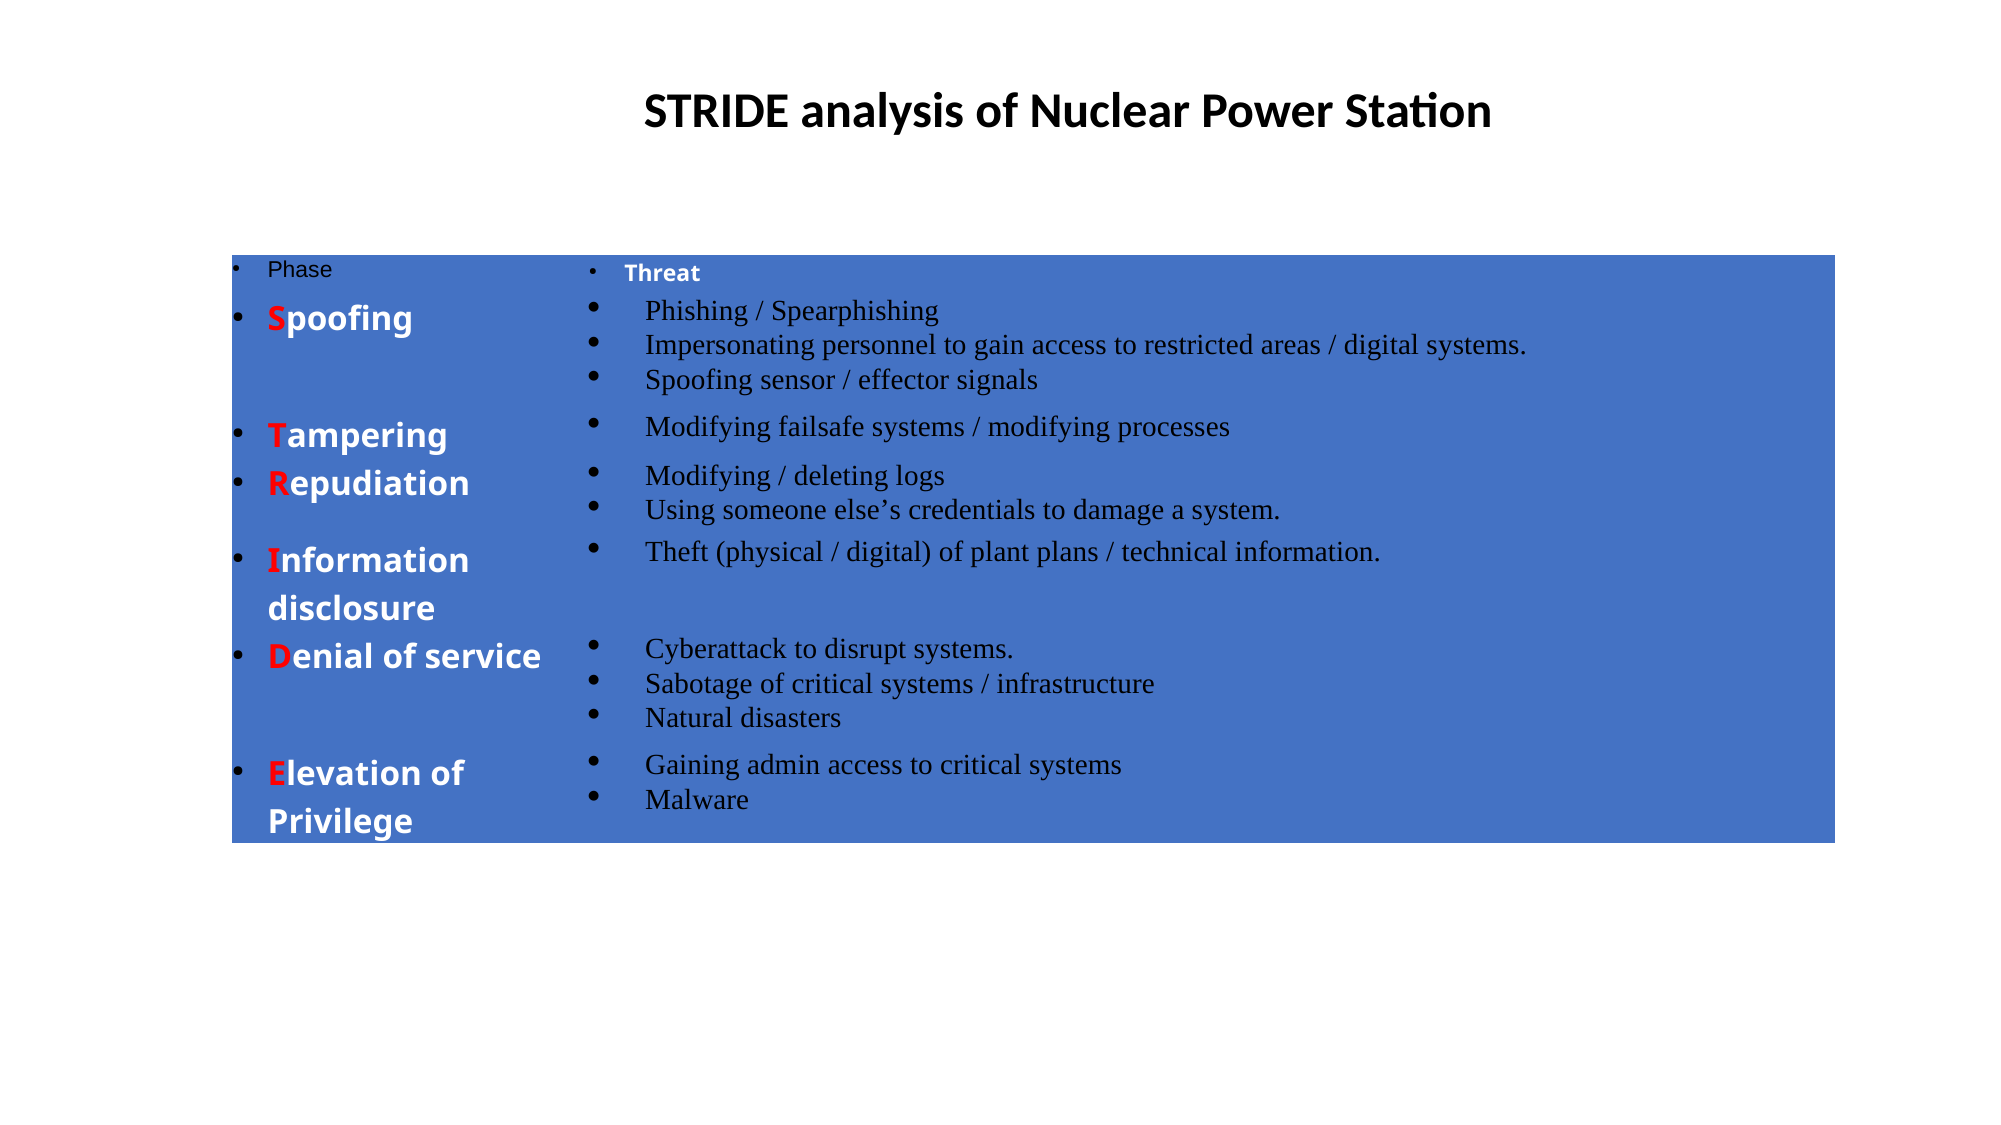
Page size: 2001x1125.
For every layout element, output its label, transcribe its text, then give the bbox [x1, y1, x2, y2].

table_cell Tampering [232, 408, 589, 457]
table_cell Gaining admin access to critical systems Malware [589, 746, 1835, 843]
table_cell Repudiation [232, 457, 589, 534]
table_cell Modifying / deleting logs Using someone else’s credentials to damage a system. [589, 457, 1835, 534]
table_cell Phishing / Spearphishing Impersonating personnel to gain access to restricted areas / digital systems. Spoofing sensor / effector signals [589, 292, 1835, 408]
table_cell Theft (physical / digital) of plant plans / technical information. [589, 534, 1835, 630]
table_header Phase [232, 255, 589, 292]
table_cell Information disclosure [232, 534, 589, 630]
table_header Threat [589, 255, 1835, 292]
table_cell Spoofing [232, 292, 589, 408]
table_cell Elevation of Privilege [232, 746, 589, 843]
table_cell Denial of service [232, 630, 589, 746]
text_box STRIDE analysis of Nuclear Power Station [292, 69, 1844, 146]
table_cell Cyberattack to disrupt systems. Sabotage of critical systems / infrastructure Natural disasters [589, 630, 1835, 746]
table_cell Modifying failsafe systems / modifying processes [589, 408, 1835, 457]
